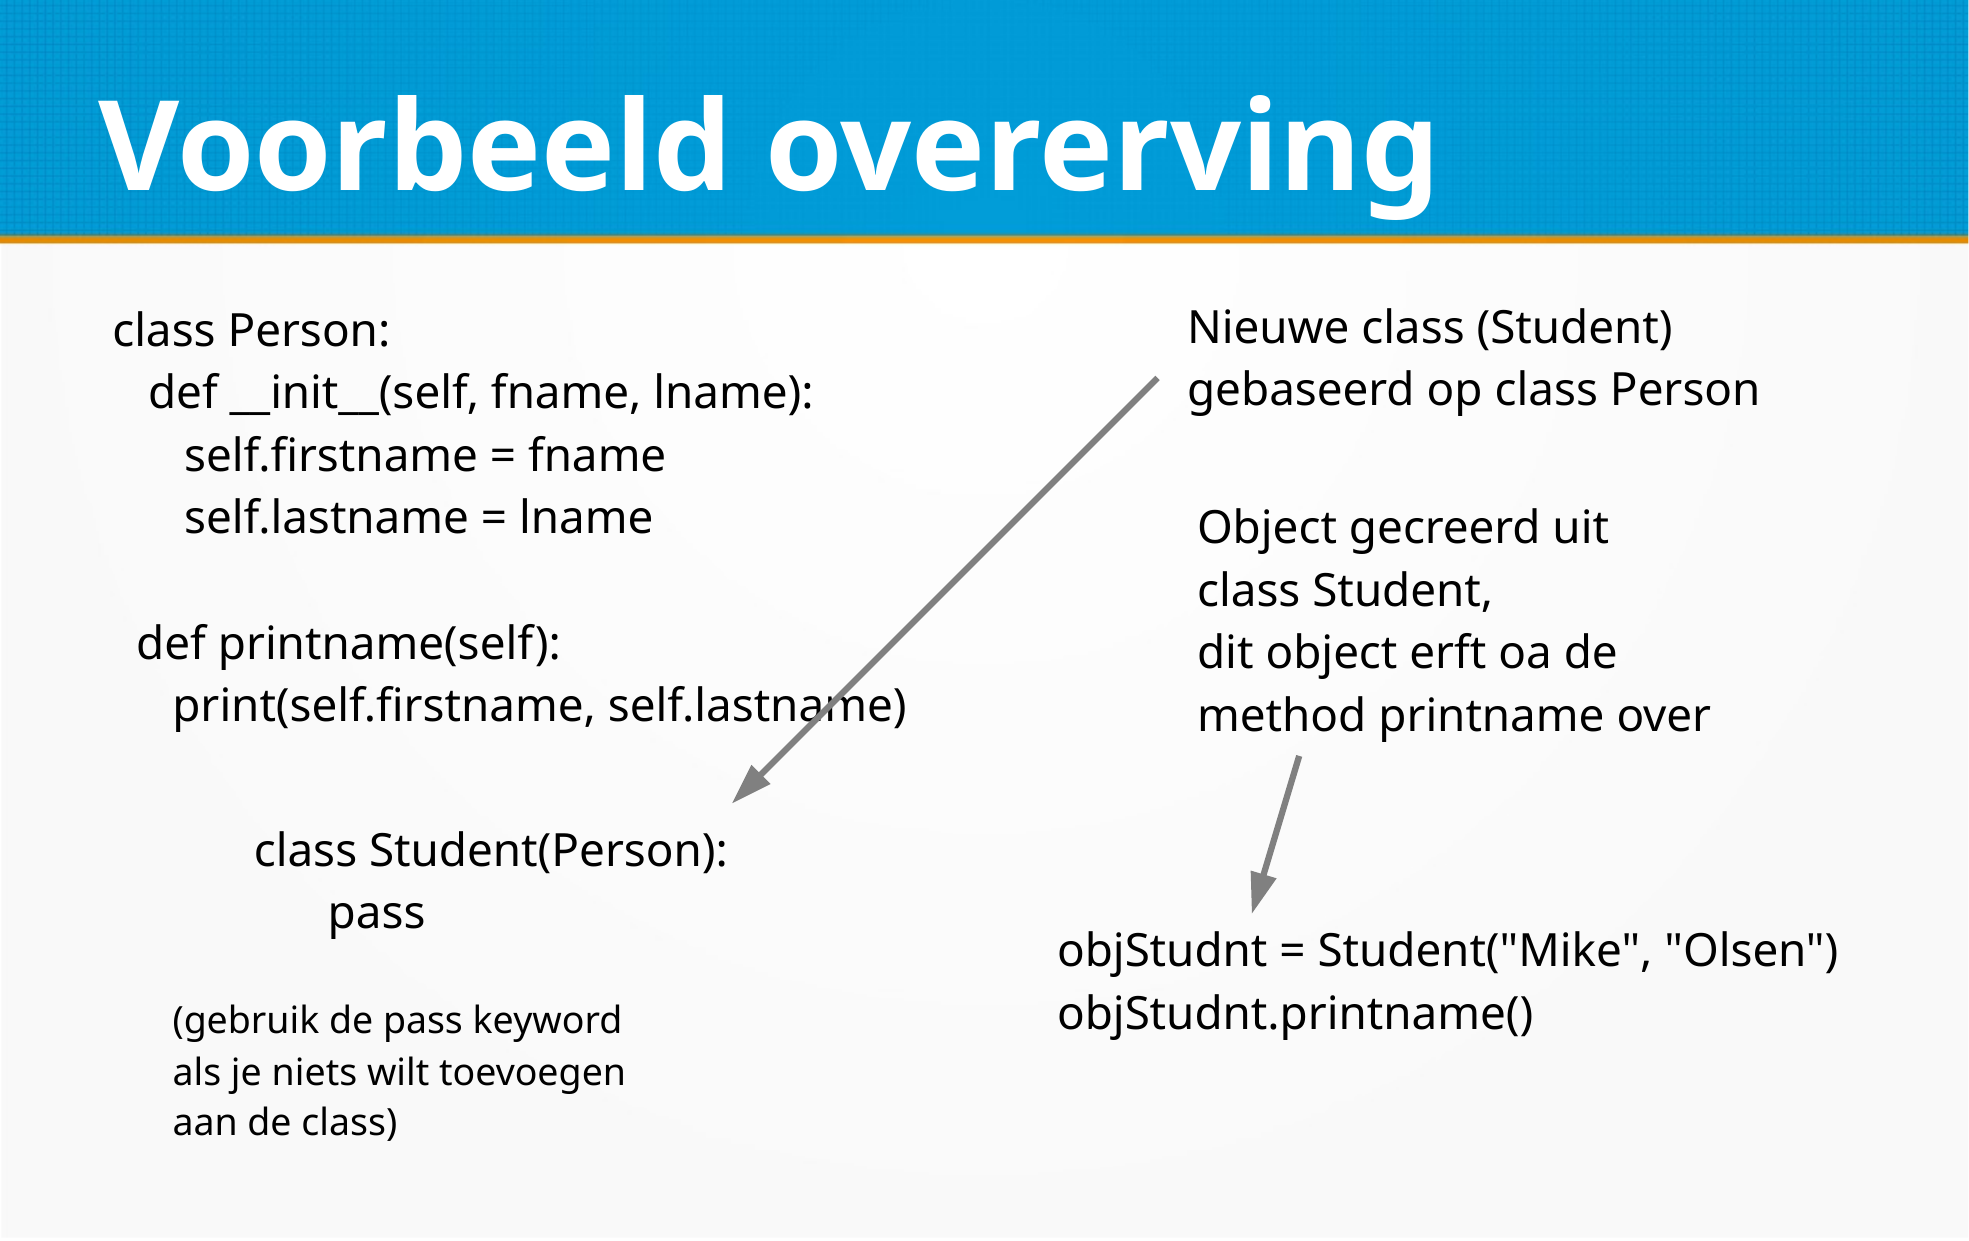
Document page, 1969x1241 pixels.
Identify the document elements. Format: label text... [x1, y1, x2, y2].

text_box (gebruik de pass keyword als je niets wilt toevoegen aan de class) [166, 993, 779, 1148]
title Voorbeeld overerving [98, 19, 1870, 227]
text_box Nieuwe class (Student) gebaseerd op class Person [1181, 293, 1803, 421]
text_box objStudnt = Student("Mike", "Olsen") objStudnt.printname() [1051, 917, 1916, 1044]
picture [0, 233, 1969, 1241]
text_box class Person: def __init__(self, fname, lname): self.firstname = fname self.lastname = lname def printname(self): print(self.firstname, self.lastname) [817, 548, 993, 724]
text_box class Student(Person): pass [248, 816, 773, 944]
text_box class Person: def __init__(self, fname, lname): self.firstname = fname self.lastname = lname def printname(self): print(self.firstname, self.lastname) [106, 309, 993, 724]
text_box Object gecreerd uit class Student, dit object erft oa de method printname over [1191, 498, 1749, 741]
